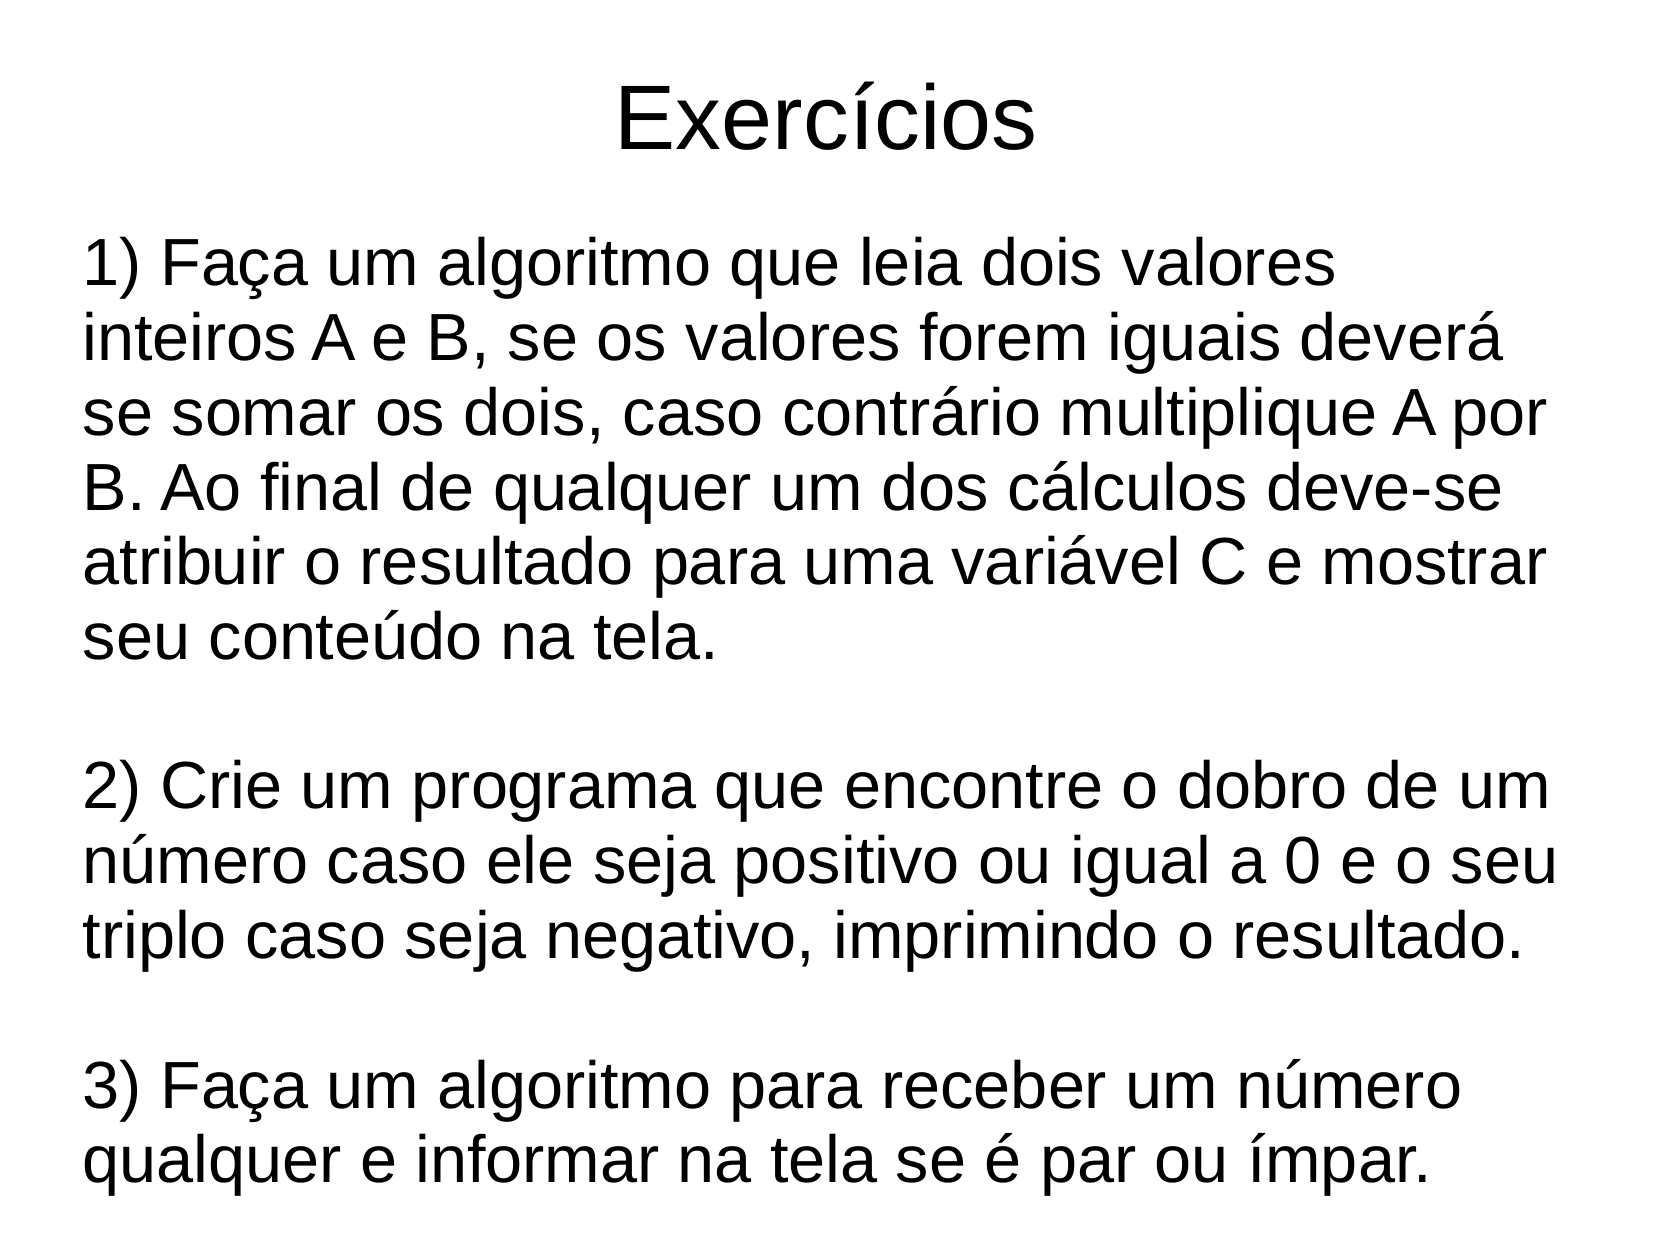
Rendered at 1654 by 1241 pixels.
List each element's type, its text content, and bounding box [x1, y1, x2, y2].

title Exercícios [82, 13, 1571, 222]
subtitle 1) Faça um algoritmo que leia dois valores inteiros A e B, se os valores forem iguais deverá se somar os dois, caso contrário multiplique A por B. Ao final de qualquer um dos cálculos deve-se atribuir o resultado para uma variável C e mostrar seu conteúdo na tela. 2) Crie um programa que encontre o dobro de um número caso ele seja positivo ou igual a 0 e o seu triplo caso seja negativo, imprimindo o resultado. 3) Faça um algoritmo para receber um número qualquer e informar na tela se é par ou ímpar. [82, 225, 1571, 1217]
